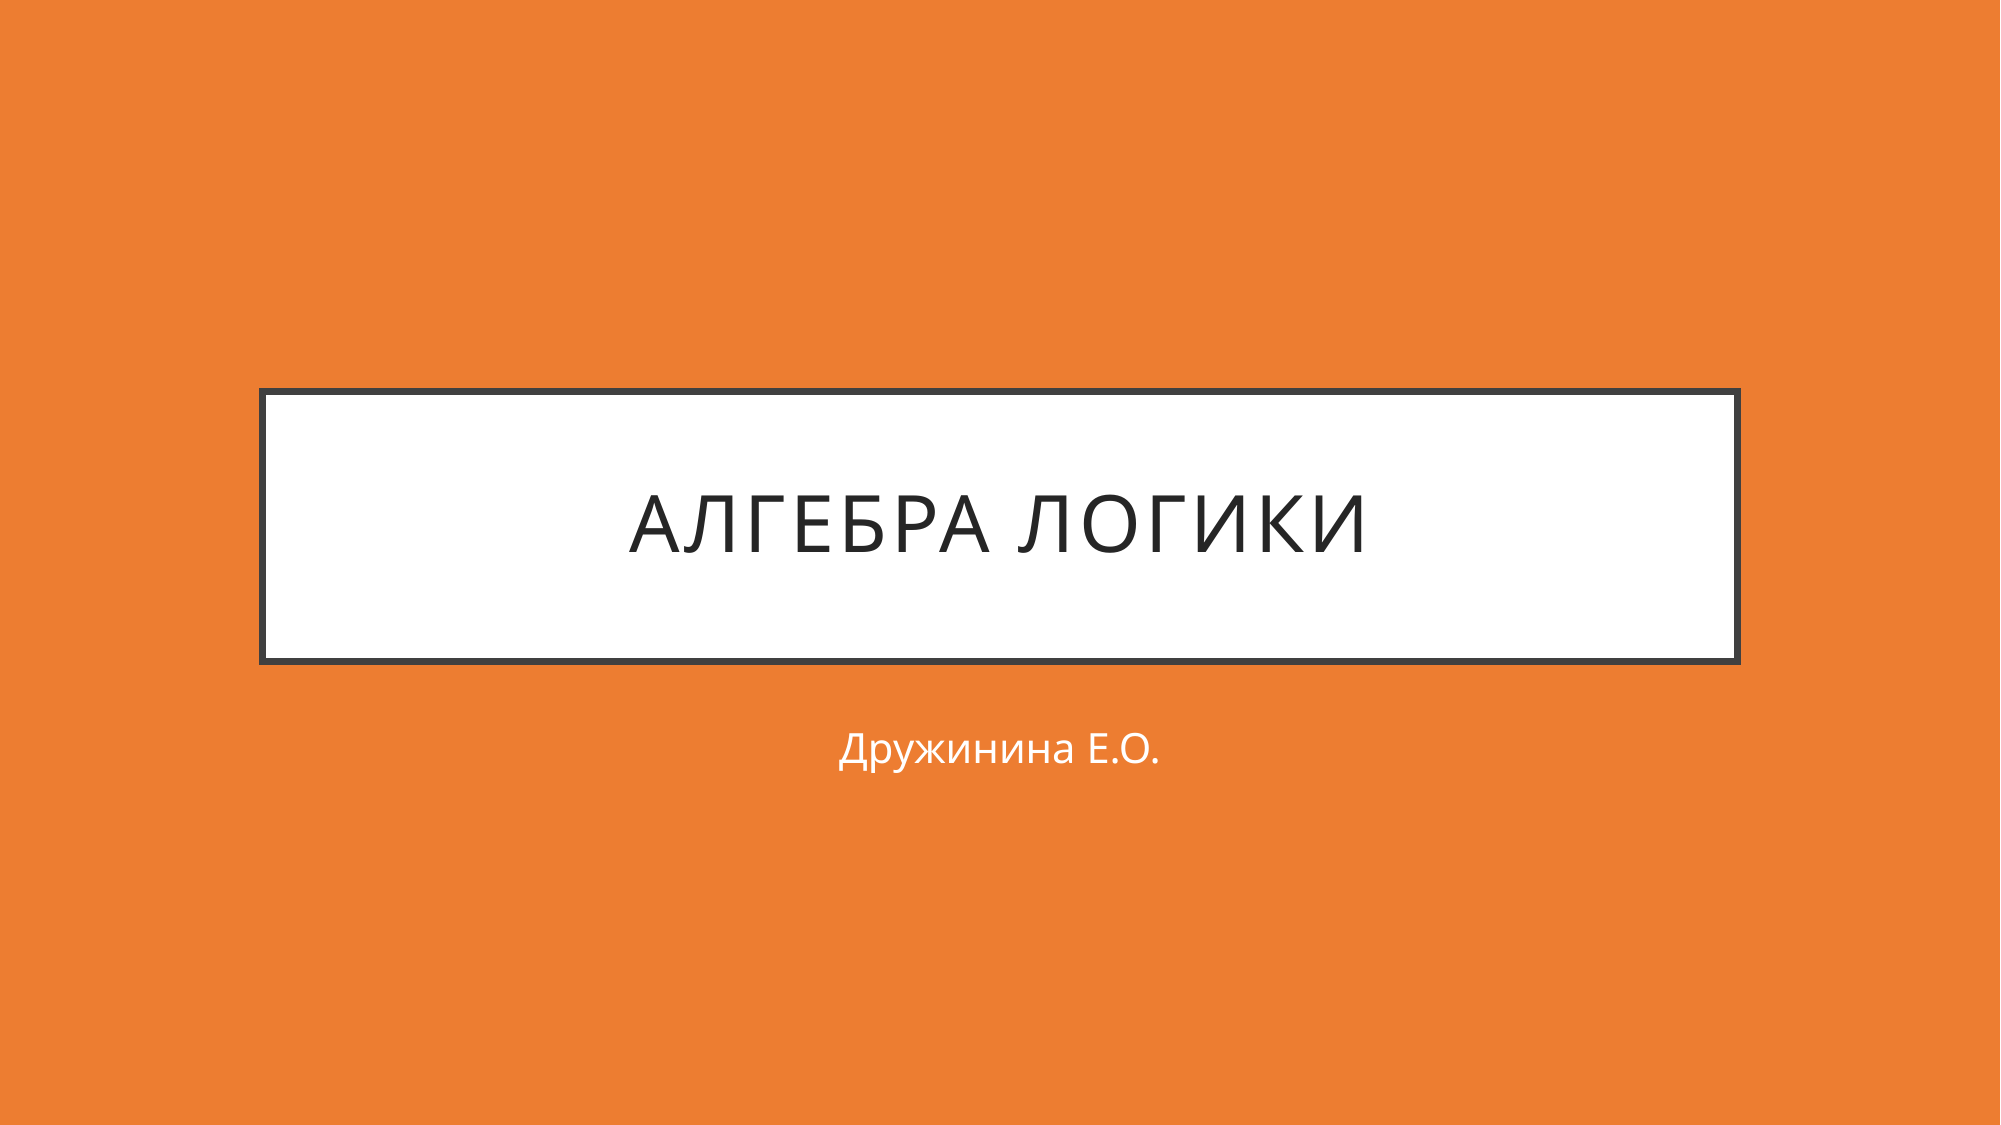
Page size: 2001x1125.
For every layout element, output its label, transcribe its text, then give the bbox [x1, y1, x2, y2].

title Алгебра логики [262, 391, 1738, 662]
subtitle Дружинина Е.О. [442, 713, 1558, 918]
